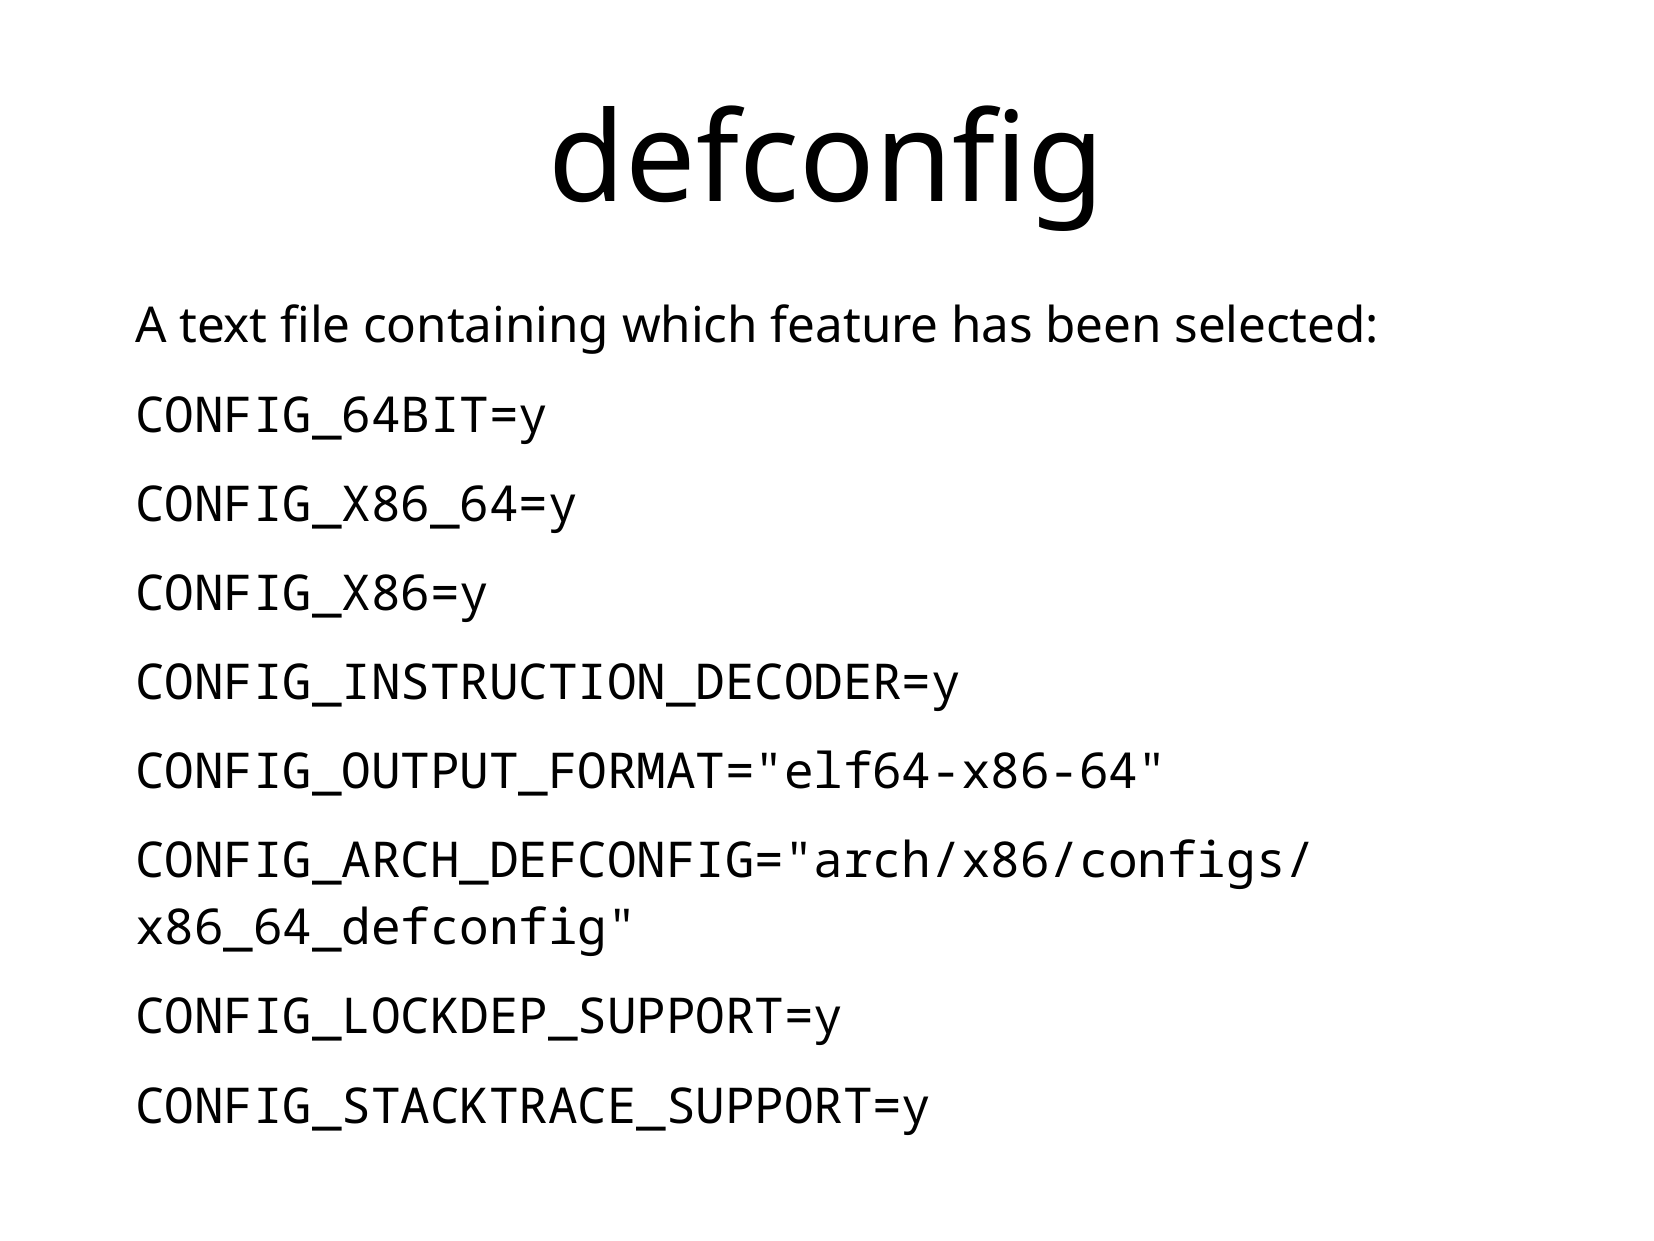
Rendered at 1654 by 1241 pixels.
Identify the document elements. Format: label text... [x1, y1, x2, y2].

list A text file containing which feature has been selected: CONFIG_64BIT=y CONFIG_X86_64=y CONFIG_X86=y CONFIG_INSTRUCTION_DECODER=y CONFIG_OUTPUT_FORMAT="elf64-x86-64" CONFIG_ARCH_DEFCONFIG="arch/x86/configs/x86_64_defconfig" CONFIG_LOCKDEP_SUPPORT=y CONFIG_STACKTRACE_SUPPORT=y [82, 290, 1571, 1141]
title defconfig [82, 49, 1571, 257]
